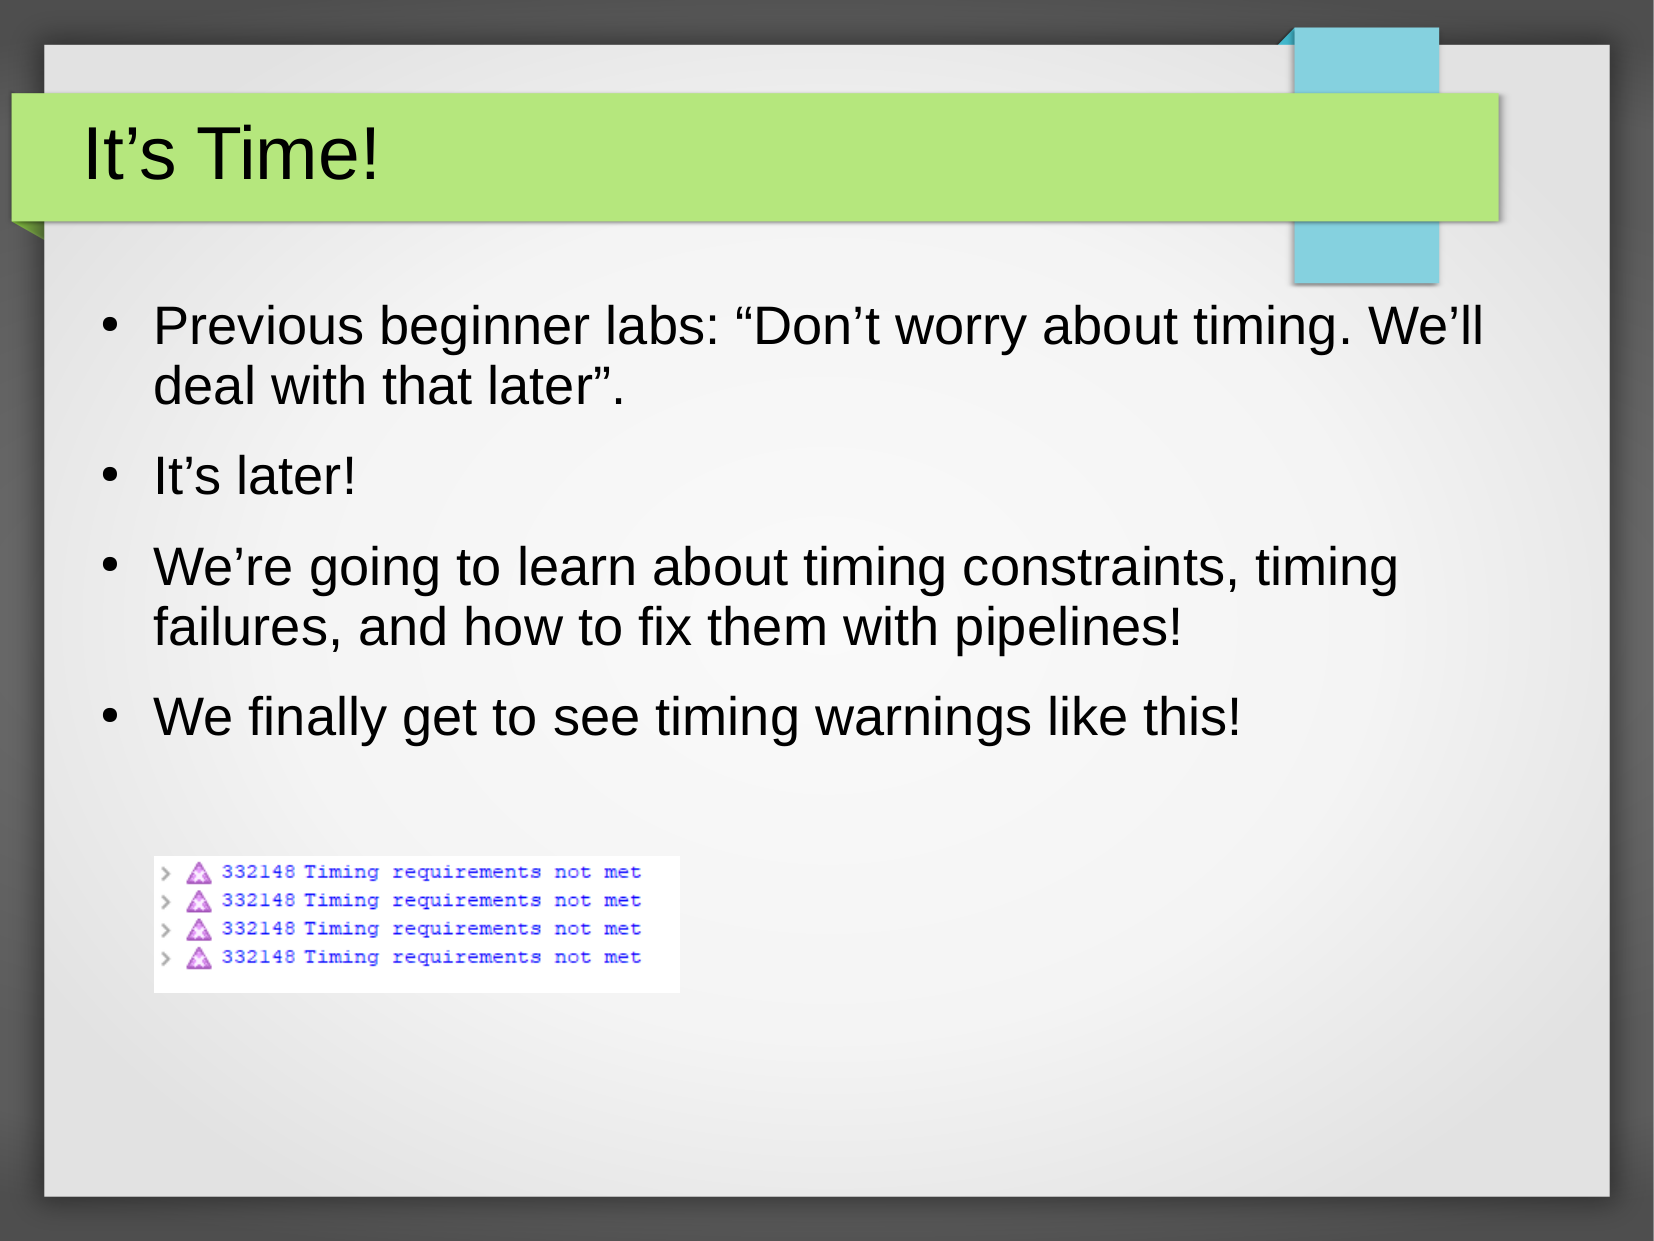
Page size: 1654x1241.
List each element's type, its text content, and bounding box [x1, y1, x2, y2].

picture [0, 0, 1654, 1241]
title It’s Time! [82, 94, 1264, 213]
list Previous beginner labs: “Don’t worry about timing. We’ll deal with that later”. It’s later! We’re going to learn about timing constraints, timing failures, and how to fix them with pipelines! We finally get to see timing warnings like this! [82, 295, 1571, 1015]
